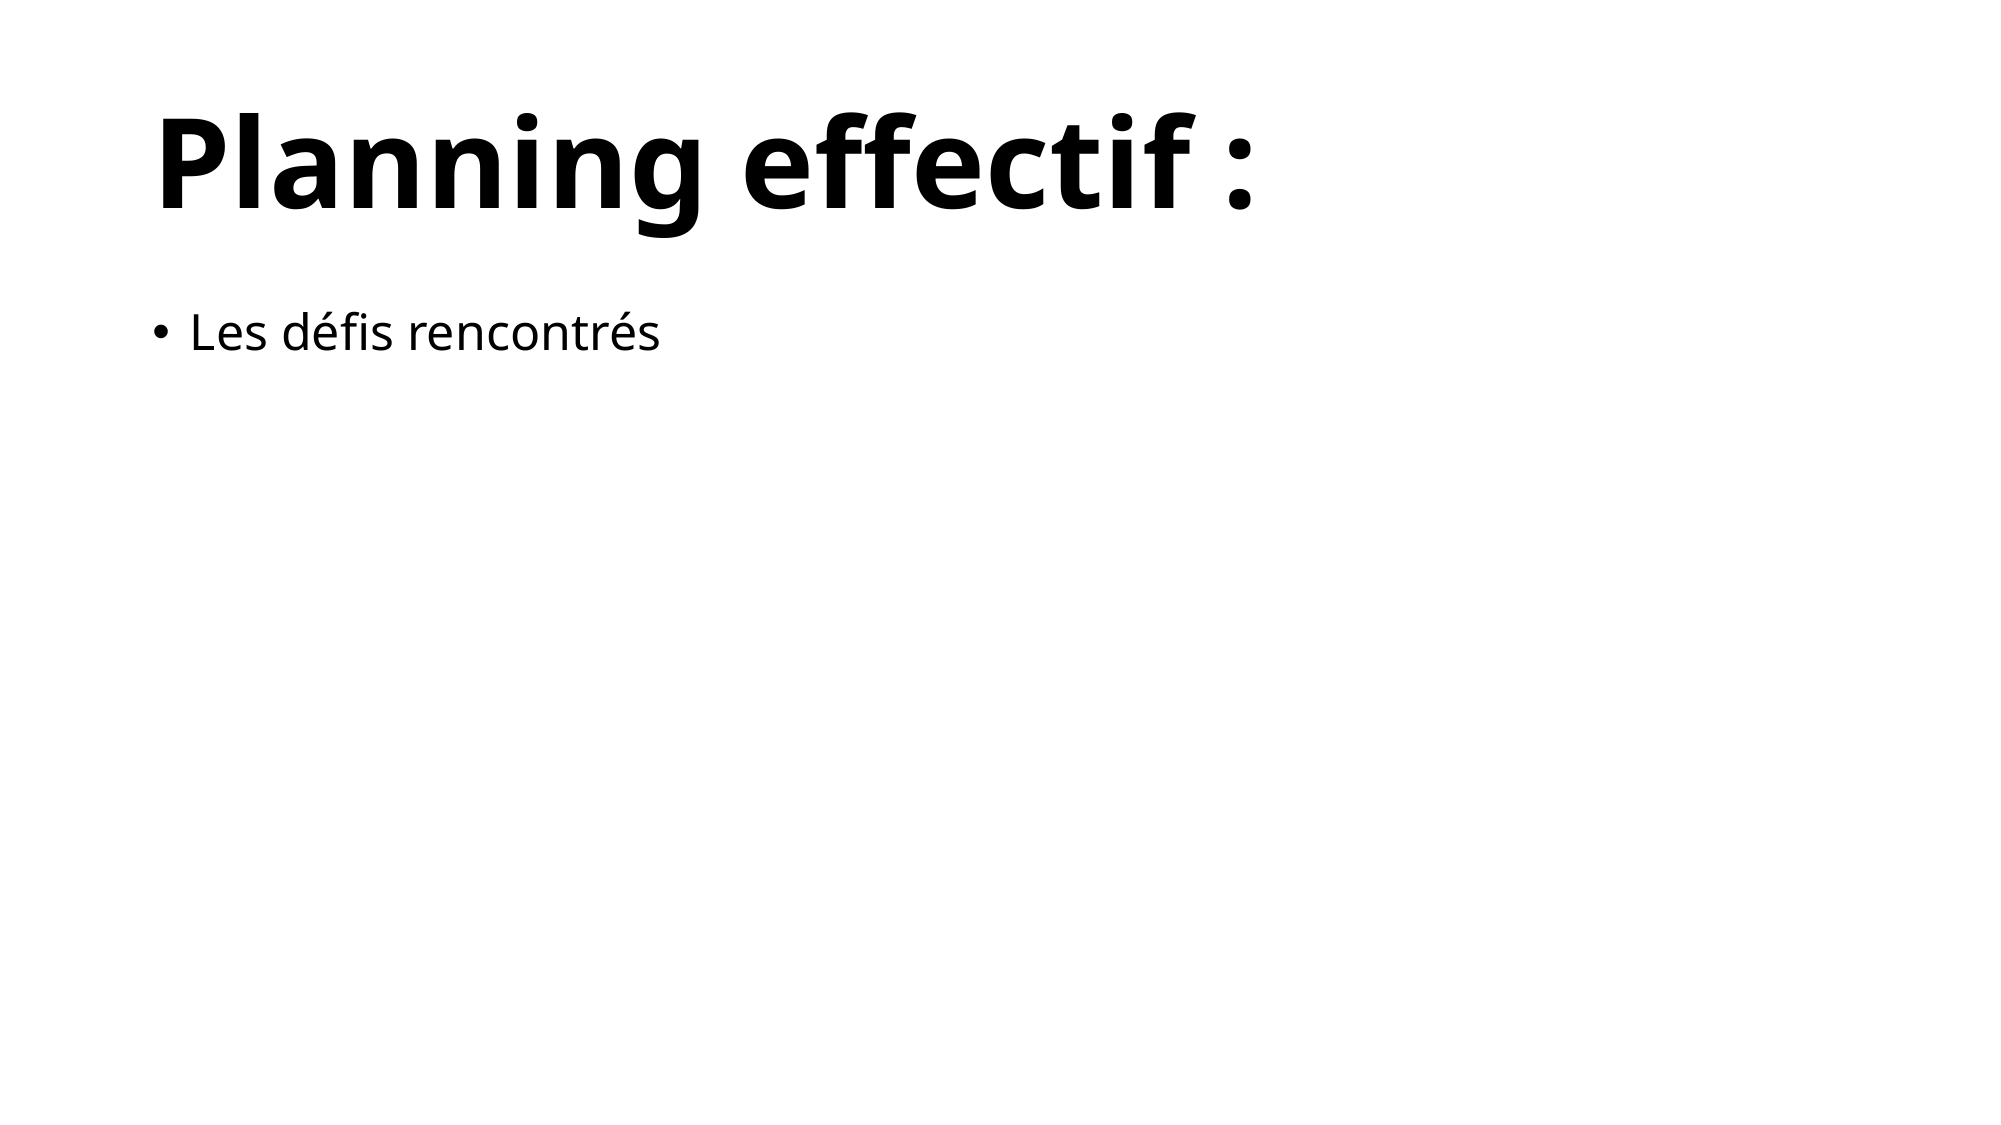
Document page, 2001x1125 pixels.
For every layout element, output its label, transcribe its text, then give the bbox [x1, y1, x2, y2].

list Les défis rencontrés [137, 299, 1863, 1014]
title Planning effectif : [137, 59, 1863, 278]
